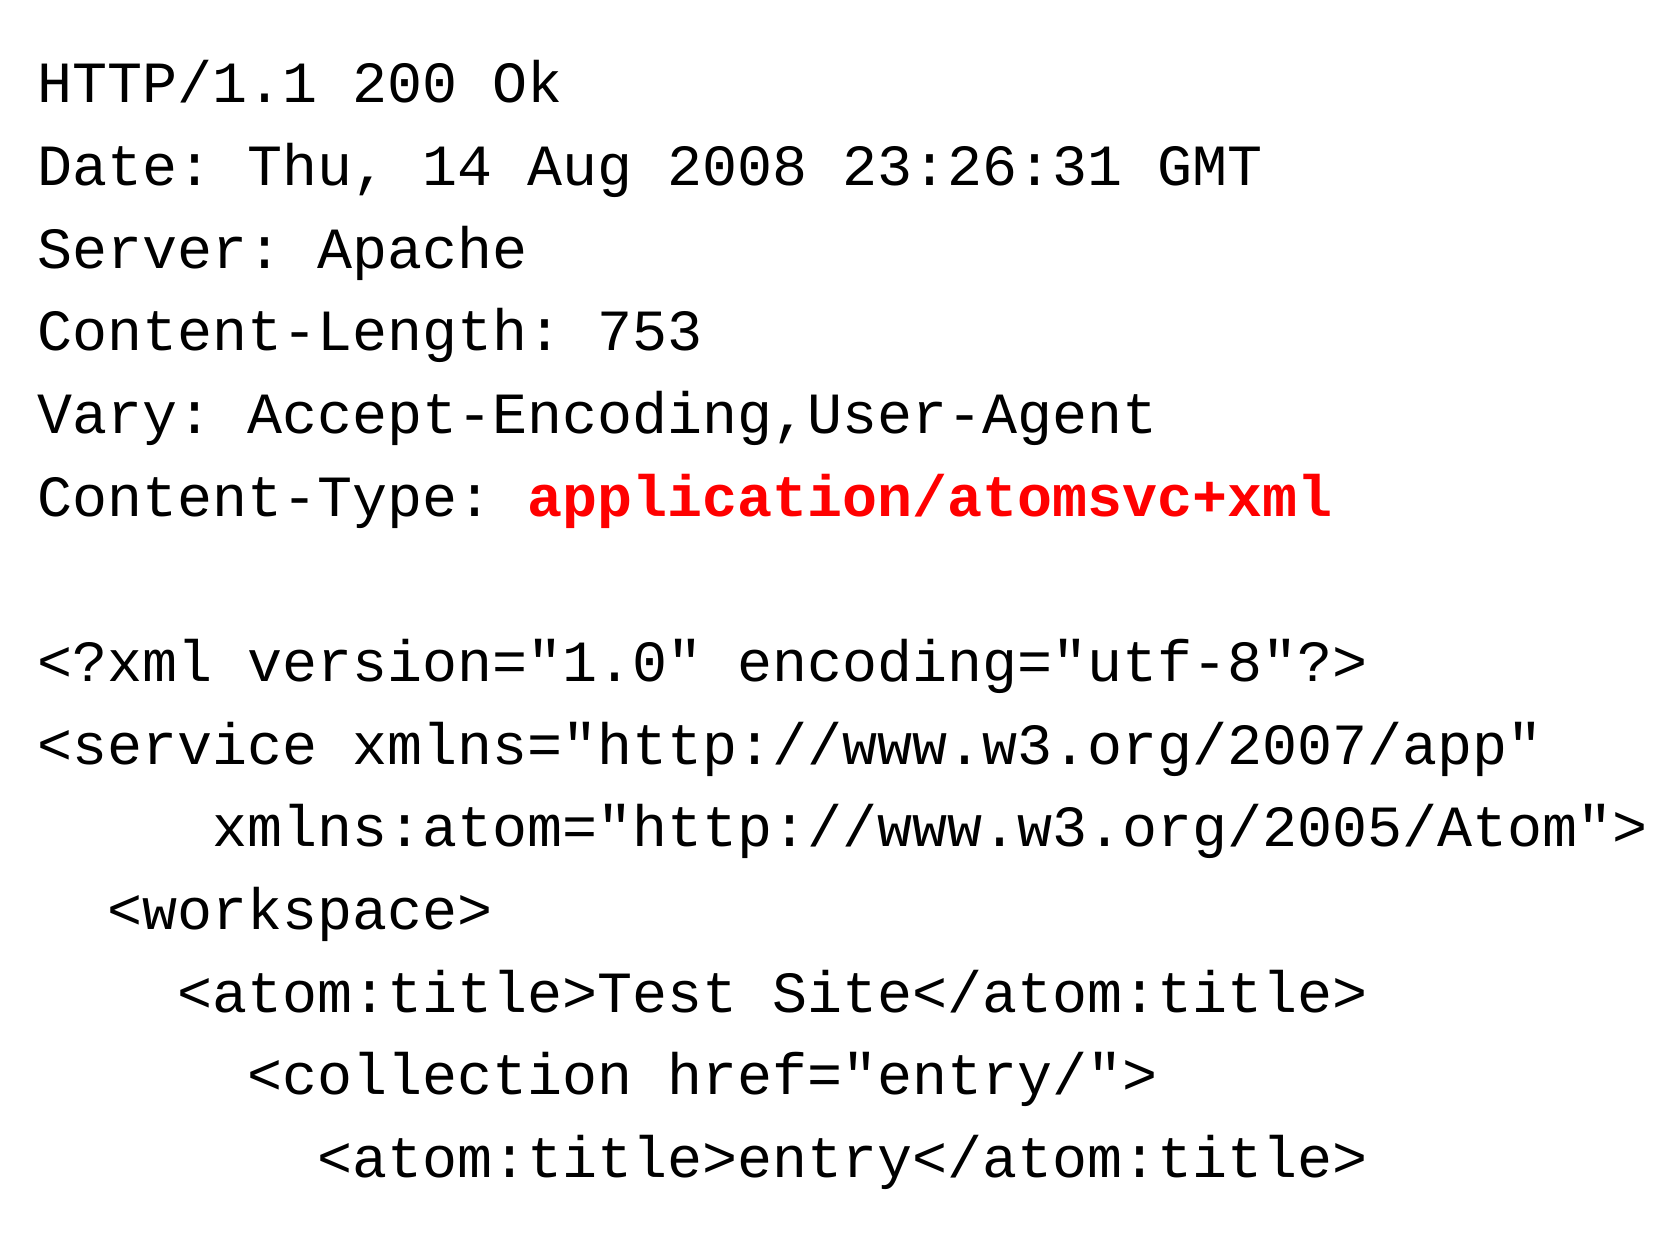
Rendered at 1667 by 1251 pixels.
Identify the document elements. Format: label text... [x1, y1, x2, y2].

subtitle HTTP/1.1 200 Ok Date: Thu, 14 Aug 2008 23:26:31 GMT Server: Apache Content-Length: 753 Vary: Accept-Encoding,User-Agent Content-Type: application/atomsvc+xml <?xml version="1.0" encoding="utf-8"?> <service xmlns="http://www.w3.org/2007/app" xmlns:atom="http://www.w3.org/2005/Atom"> <workspace> <atom:title>Test Site</atom:title> <collection href="entry/"> <atom:title>entry</atom:title> [37, 54, 1651, 1196]
